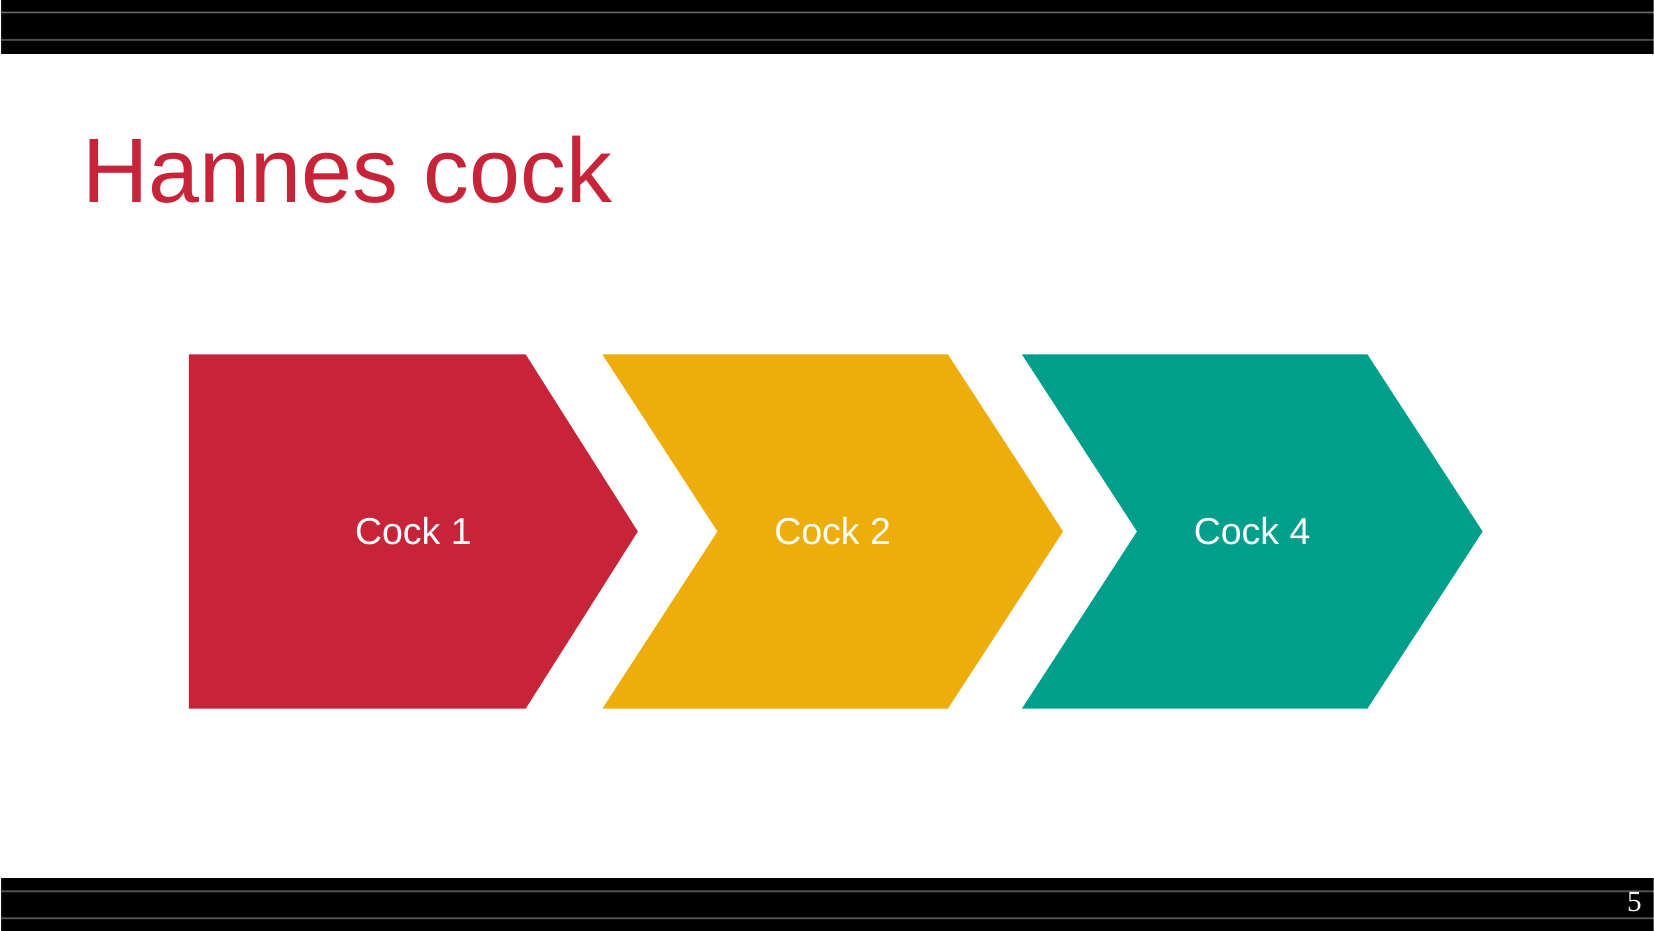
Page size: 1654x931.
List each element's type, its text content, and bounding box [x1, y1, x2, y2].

text_box Cock 2 [602, 354, 1064, 709]
picture [1, 0, 1654, 54]
text_box Cock 1 [188, 354, 638, 709]
text_box Cock 4 [1021, 354, 1483, 709]
picture [1, 878, 1654, 931]
title Hannes cock [82, 92, 1571, 249]
